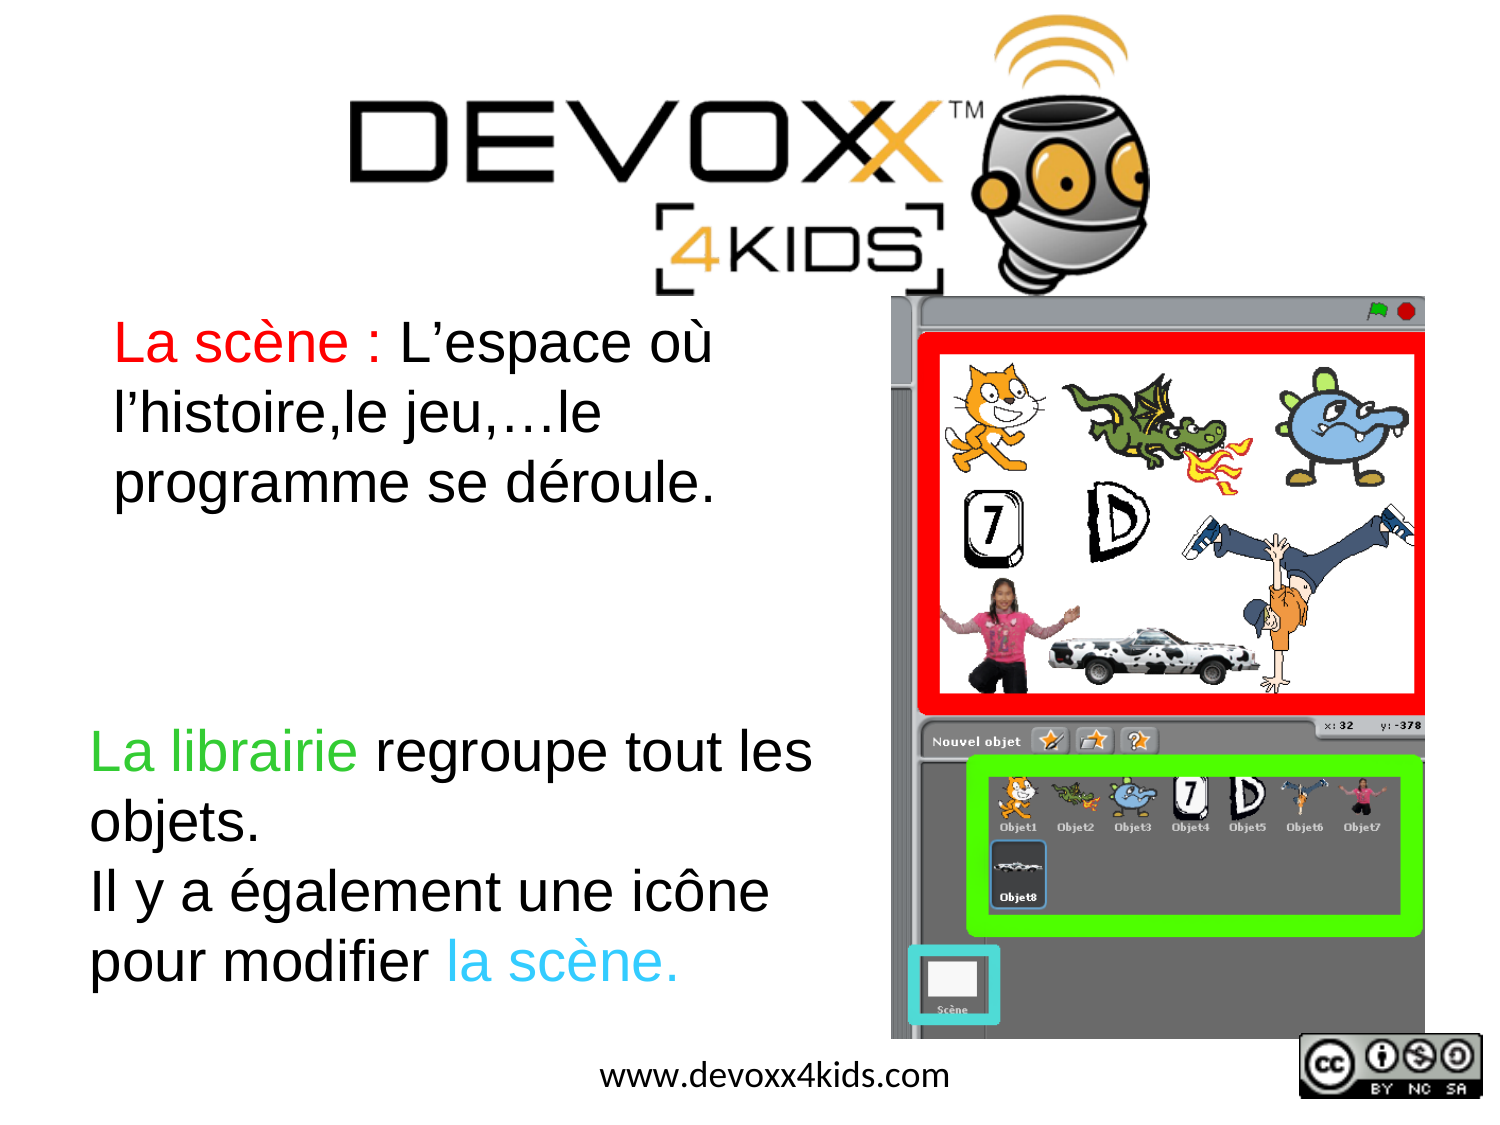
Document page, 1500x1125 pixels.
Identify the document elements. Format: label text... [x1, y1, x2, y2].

picture [350, 14, 1483, 1099]
text_box La scène : L’espace où l’histoire,le jeu,…le programme se déroule. [98, 296, 809, 522]
text_box La librairie regroupe tout les objets. Il y a également une icône pour modifier la scène. [74, 705, 849, 1002]
